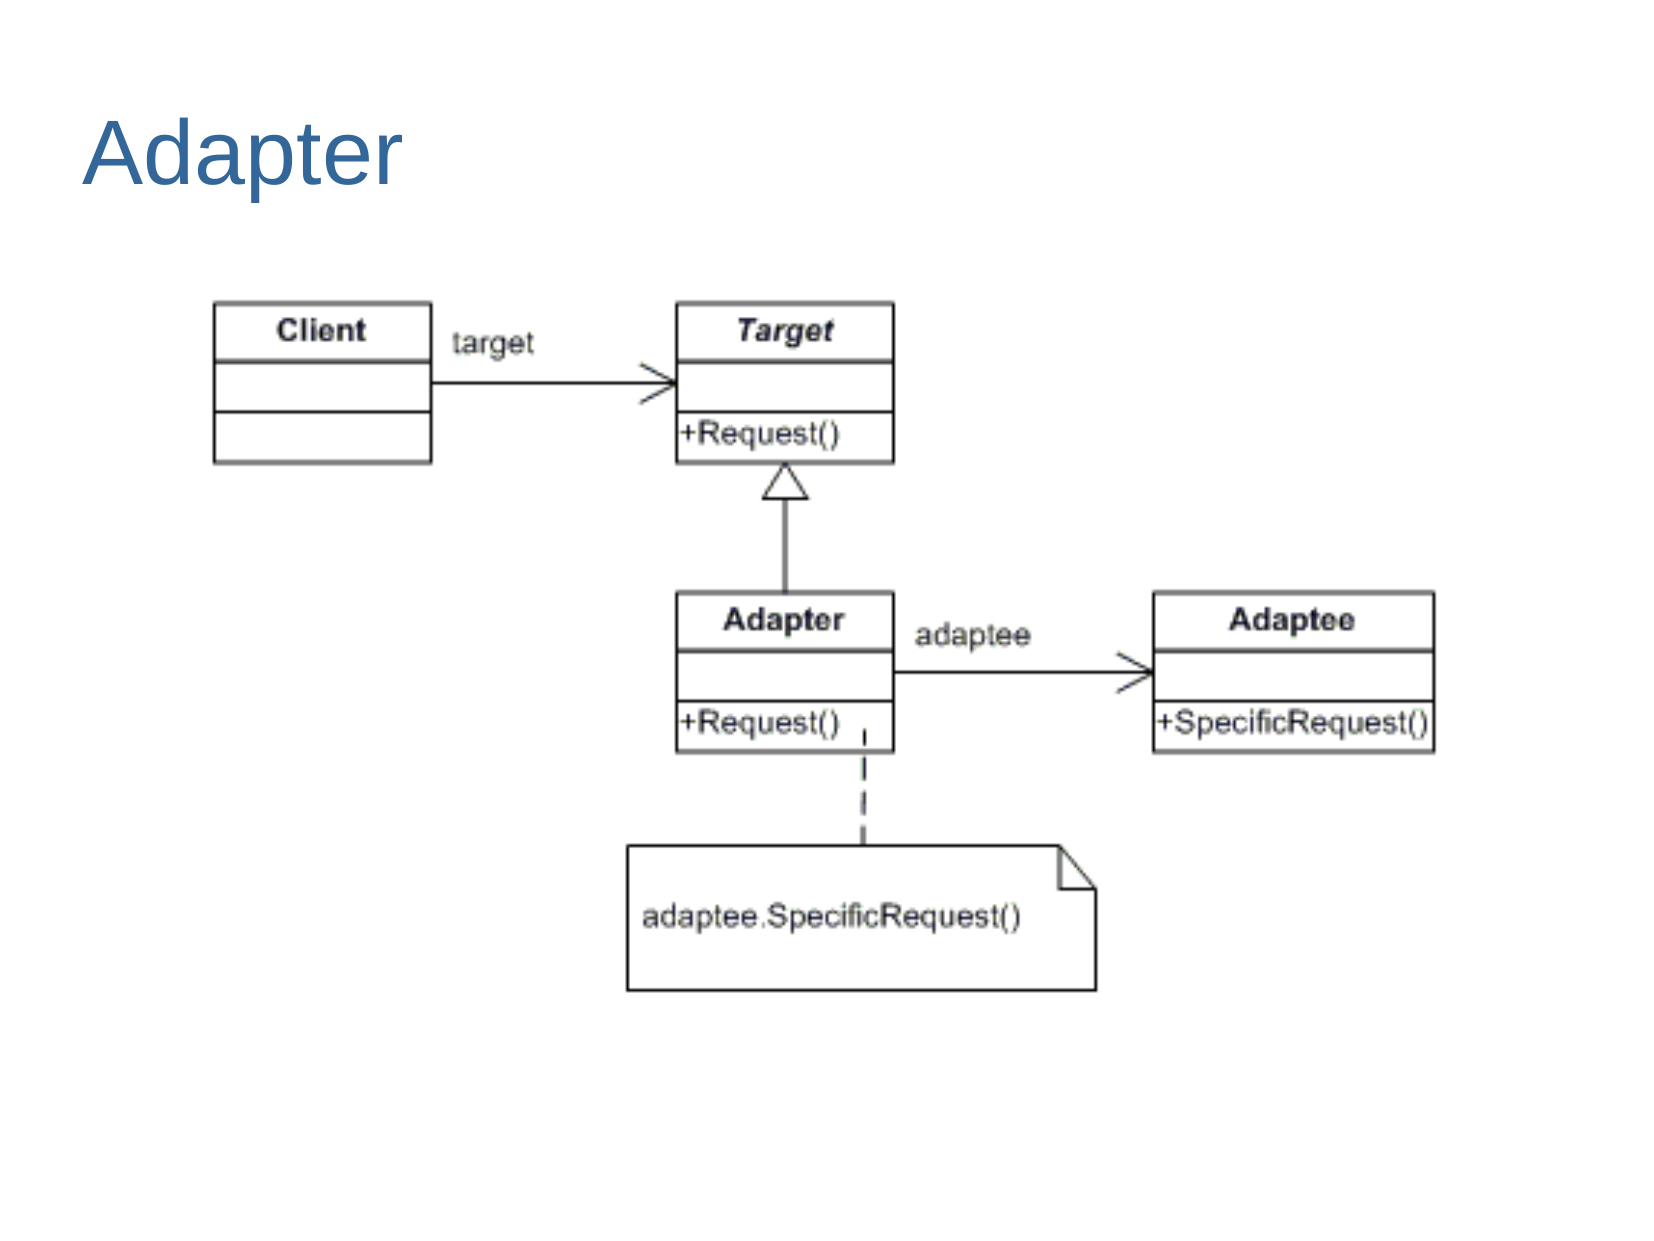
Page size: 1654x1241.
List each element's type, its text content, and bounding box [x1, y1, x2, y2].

picture [208, 290, 1445, 1010]
title Adapter [82, 49, 1571, 257]
